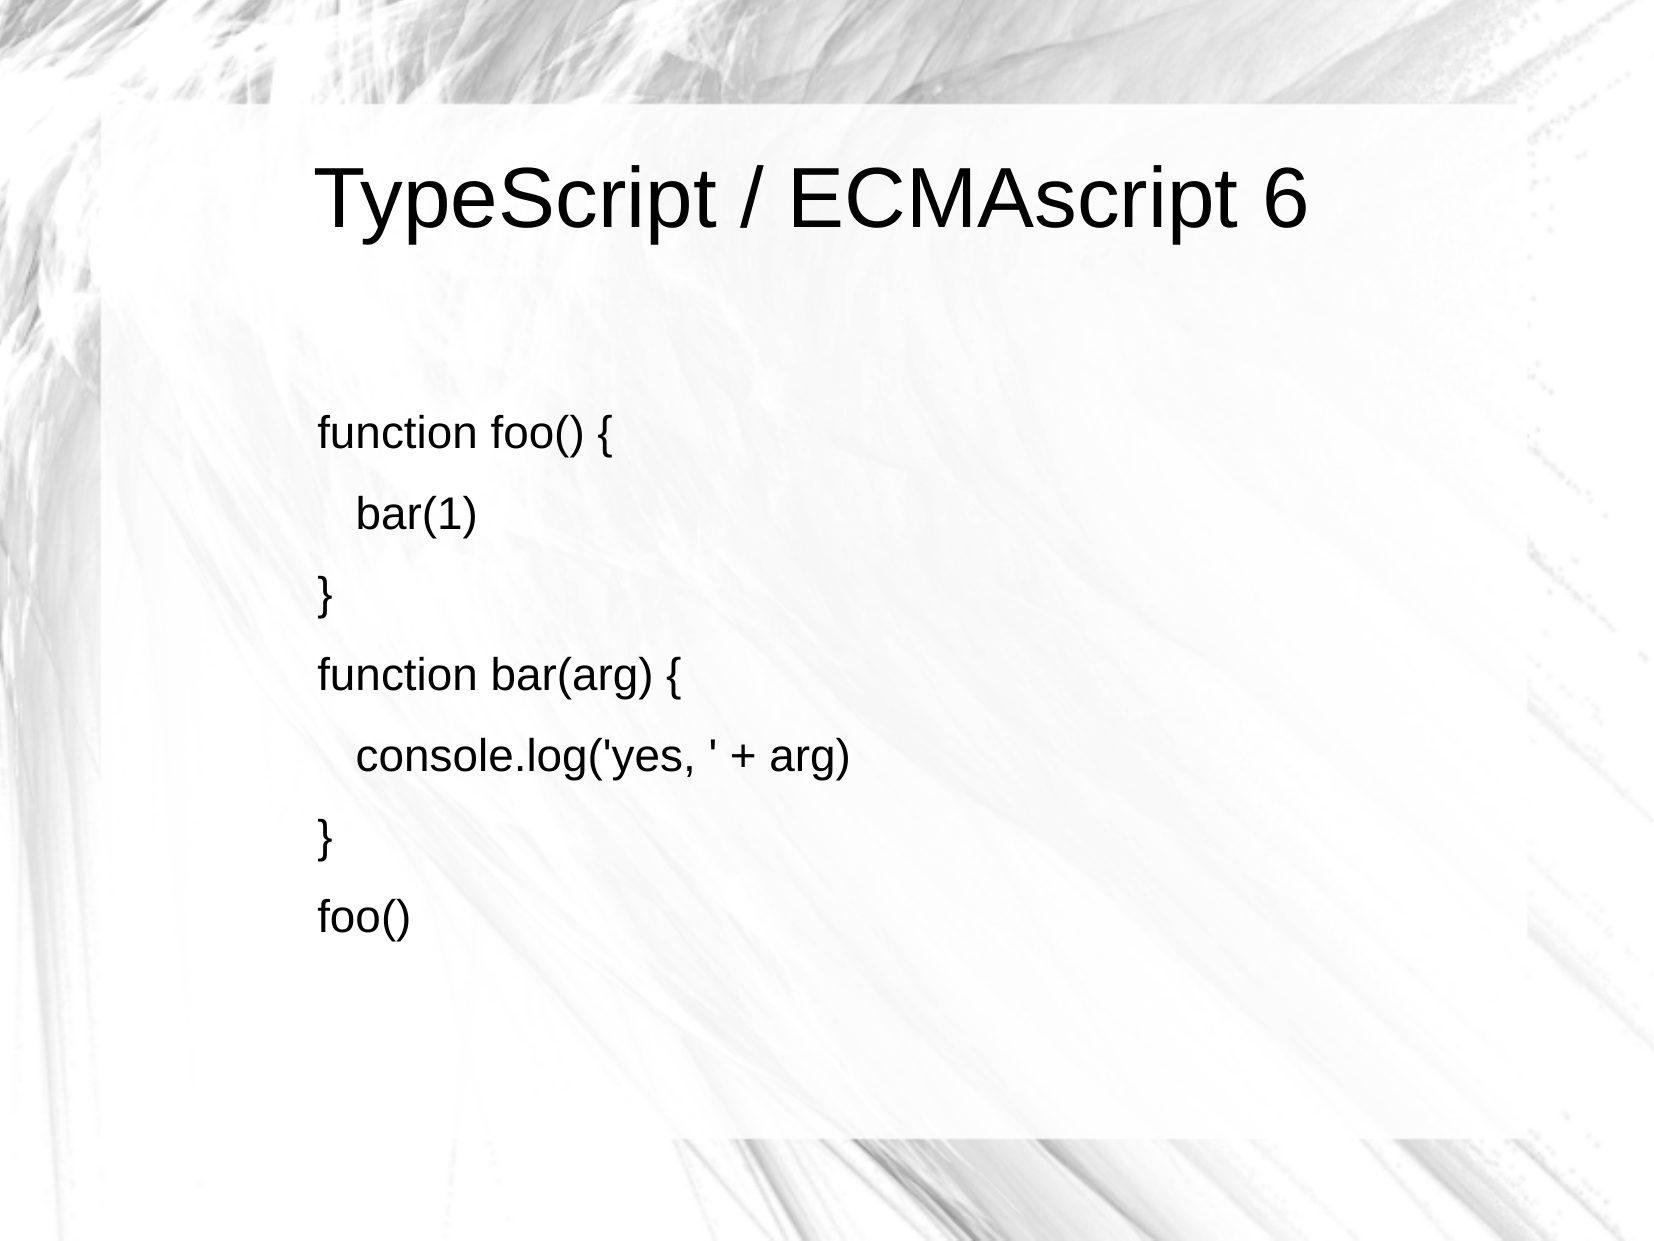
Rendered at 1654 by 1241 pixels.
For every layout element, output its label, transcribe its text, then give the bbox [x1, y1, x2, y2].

list function foo() { bar(1) } function bar(arg) { console.log('yes, ' + arg) } foo() [315, 319, 1654, 946]
title TypeScript / ECMAscript 6 [118, 112, 1506, 281]
picture [0, 0, 1654, 1241]
